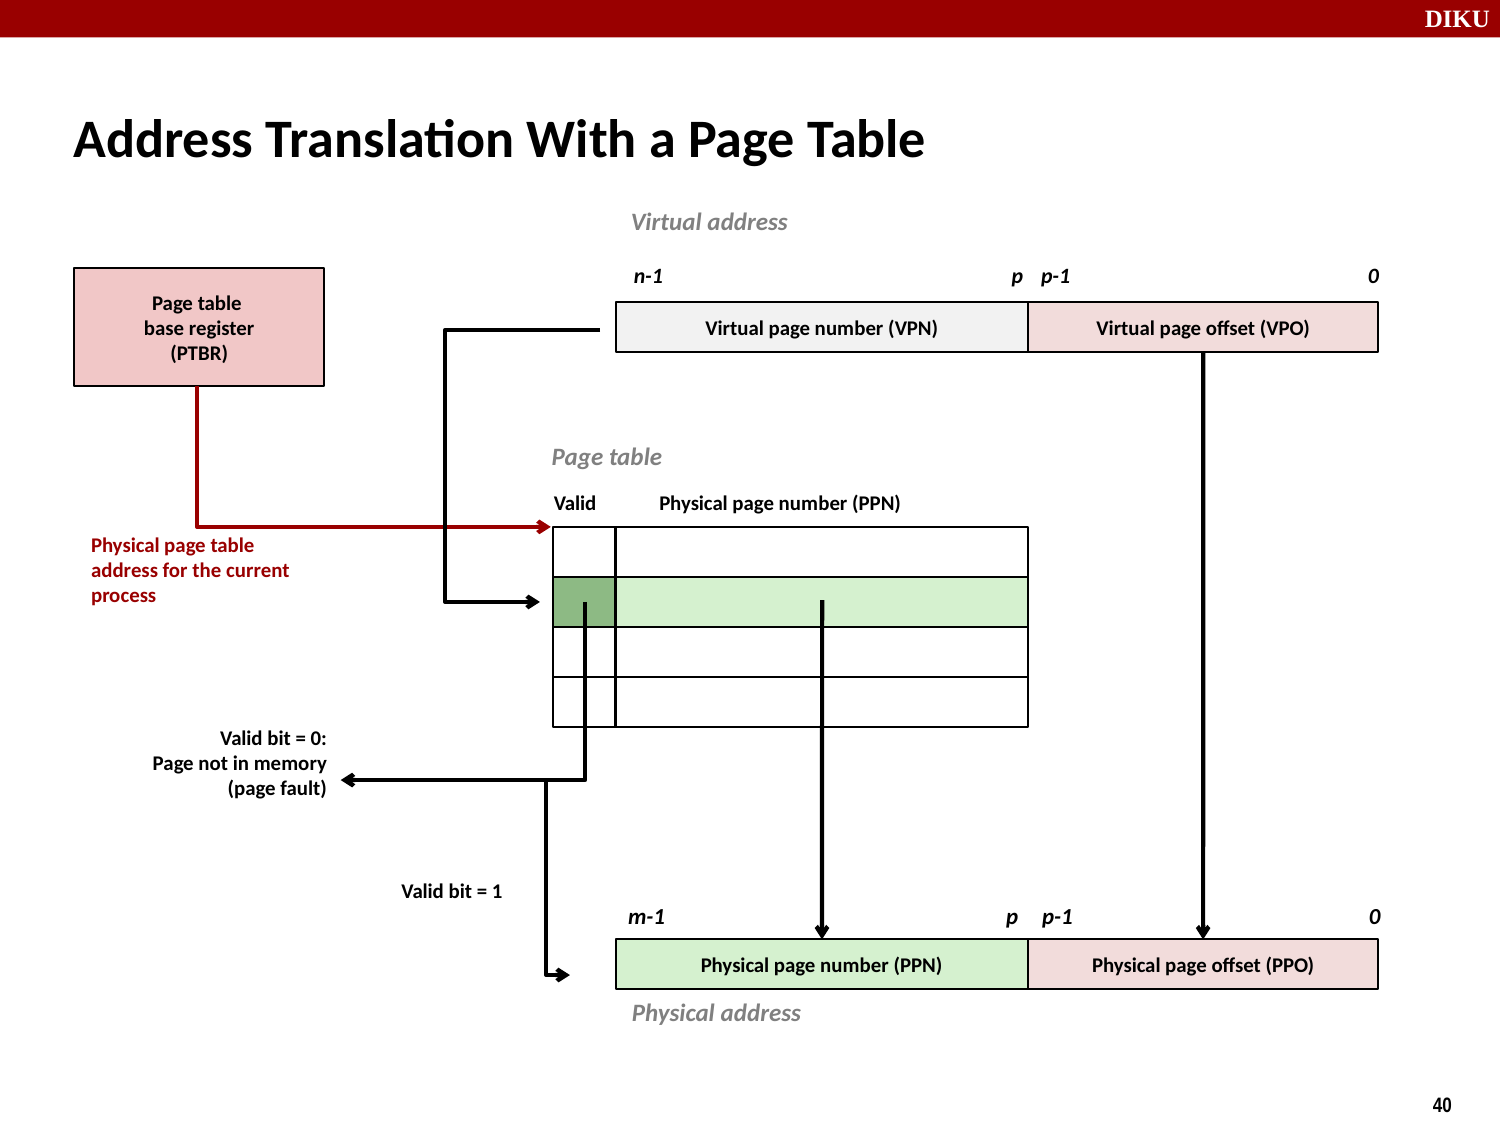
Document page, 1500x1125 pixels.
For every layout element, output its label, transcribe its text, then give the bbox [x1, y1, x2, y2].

text_box p [991, 894, 1035, 939]
text_box p [996, 254, 1040, 300]
text_box Virtual address [616, 198, 882, 258]
text_box Physical page table address for the current process [76, 524, 385, 644]
text_box 0 [1354, 894, 1397, 939]
text_box n-1 [618, 254, 683, 300]
text_box m-1 [613, 894, 684, 939]
text_box 0 [1353, 254, 1396, 300]
text_box Valid bit = 1 [344, 870, 518, 920]
text_box p-1 [1040, 254, 1090, 300]
text_box Physical page number (PPN) [615, 939, 1028, 990]
text_box Virtual page offset (VPO) [1028, 301, 1378, 352]
text_box Physical page number (PPN) [644, 482, 1014, 533]
text_box [553, 576, 1028, 626]
text_box Physical page offset (PPO) [1028, 939, 1378, 990]
text_box Virtual page number (VPN) [615, 301, 1028, 352]
text_box Valid bit = 0: Page not in memory (page fault) [67, 717, 342, 837]
text_box p-1 [1035, 894, 1091, 939]
text_box Page table [536, 433, 750, 493]
text_box Page table base register (PTBR) [74, 267, 325, 386]
text_box Physical address [617, 989, 902, 1050]
text_box Address Translation With a Page Table [58, 72, 1304, 198]
text_box Valid [539, 493, 630, 532]
